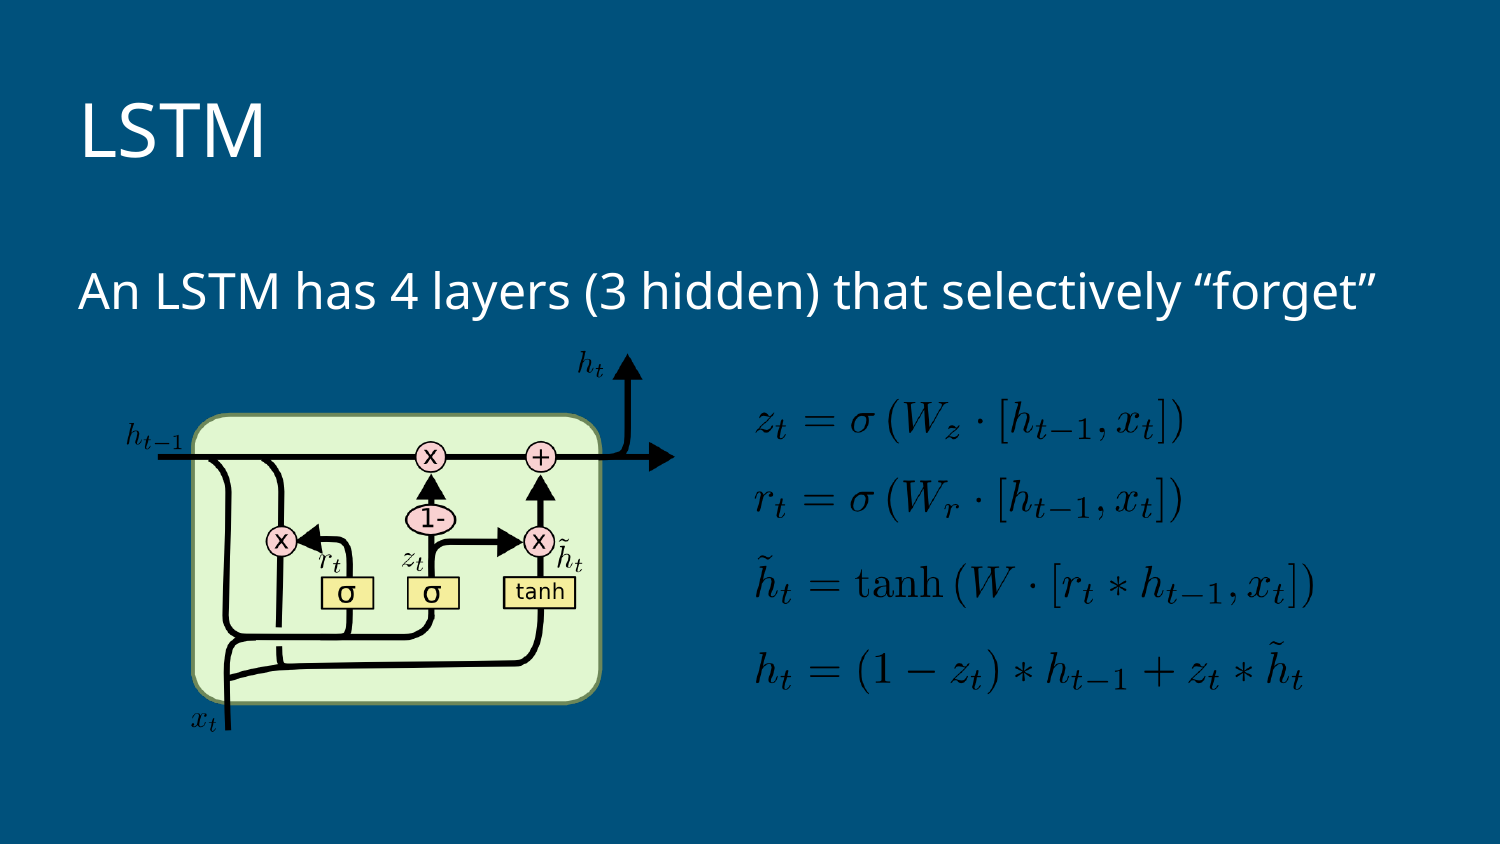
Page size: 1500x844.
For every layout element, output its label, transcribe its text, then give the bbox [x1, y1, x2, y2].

list An LSTM has 4 layers (3 hidden) that selectively “forget” [63, 244, 1437, 750]
title LSTM [63, 75, 1437, 188]
